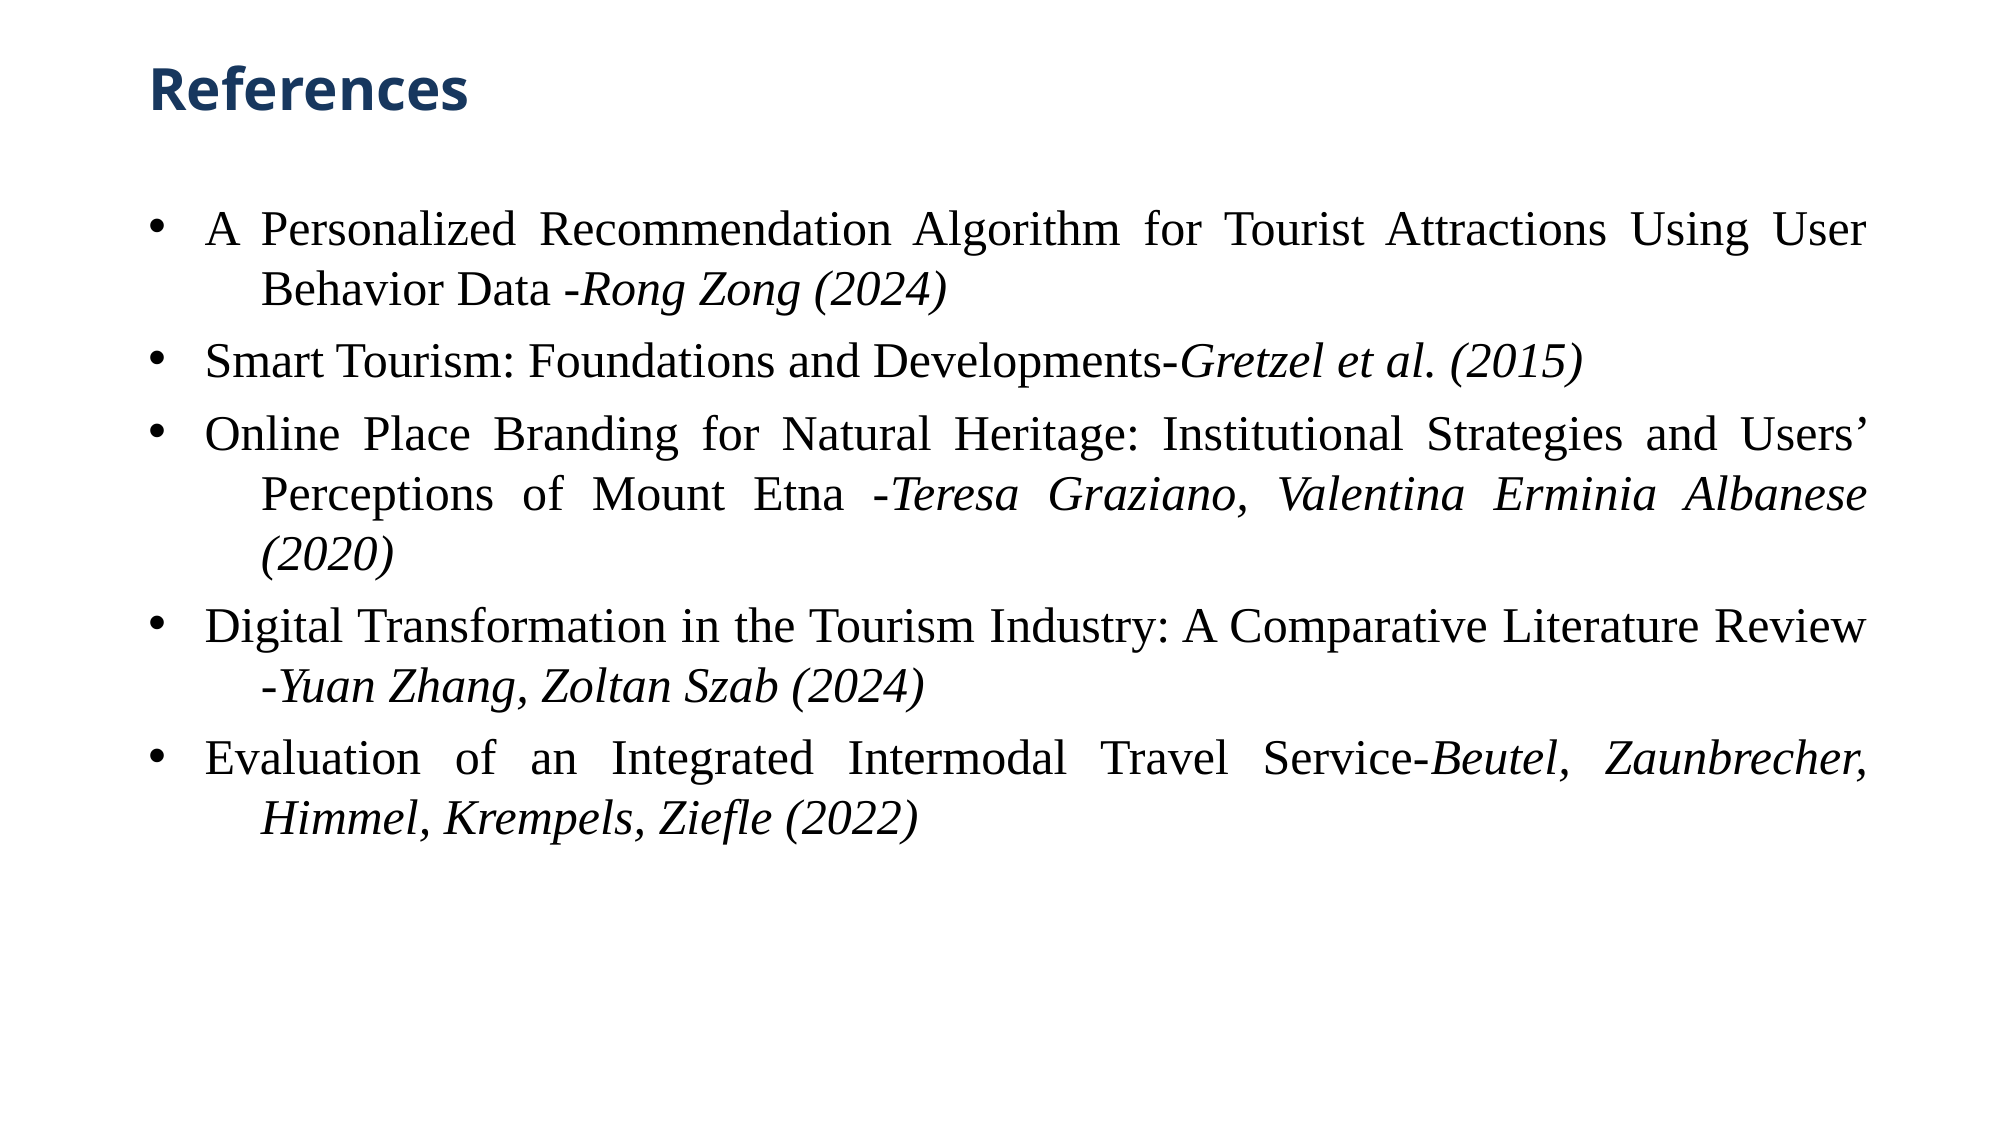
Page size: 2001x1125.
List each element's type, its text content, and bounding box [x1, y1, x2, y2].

list A Personalized Recommendation Algorithm for Tourist Attractions Using User Behavior Data -Rong Zong (2024) Smart Tourism: Foundations and Developments-Gretzel et al. (2015) Online Place Branding for Natural Heritage: Institutional Strategies and Users’ Perceptions of Mount Etna -Teresa Graziano, Valentina Erminia Albanese (2020) Digital Transformation in the Tourism Industry: A Comparative Literature Review -Yuan Zhang, Zoltan Szab (2024) Evaluation of an Integrated Intermodal Travel Service-Beutel, Zaunbrecher, Himmel, Krempels, Ziefle (2022) [133, 187, 1884, 1000]
title References [133, 45, 1884, 126]
